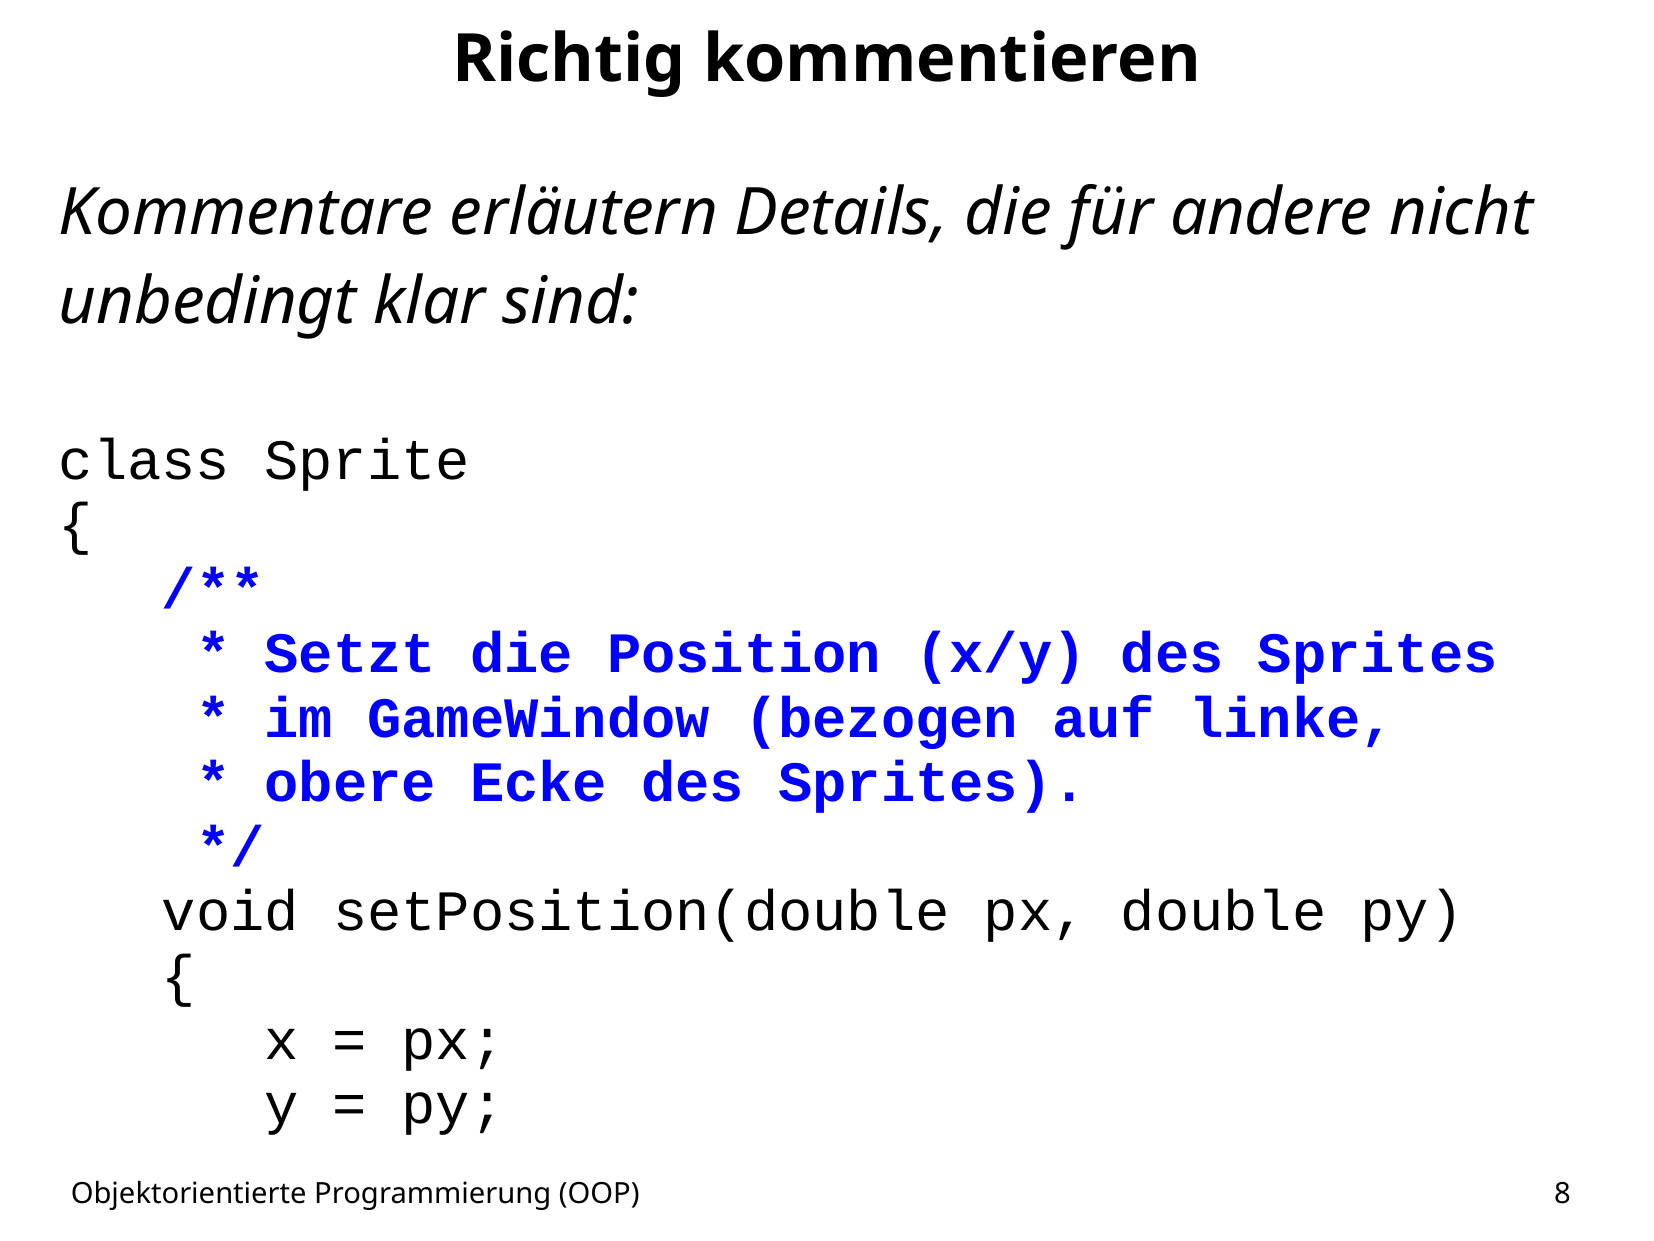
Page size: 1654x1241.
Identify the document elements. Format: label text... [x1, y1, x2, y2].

title Richtig kommentieren [0, 5, 1654, 107]
list Kommentare erläutern Details, die für andere nicht unbedingt klar sind: class Sprite { /** * Setzt die Position (x/y) des Sprites * im GameWindow (bezogen auf linke, * obere Ecke des Sprites). */ void setPosition(double px, double py) { x = px; y = py; [59, 165, 1630, 1146]
